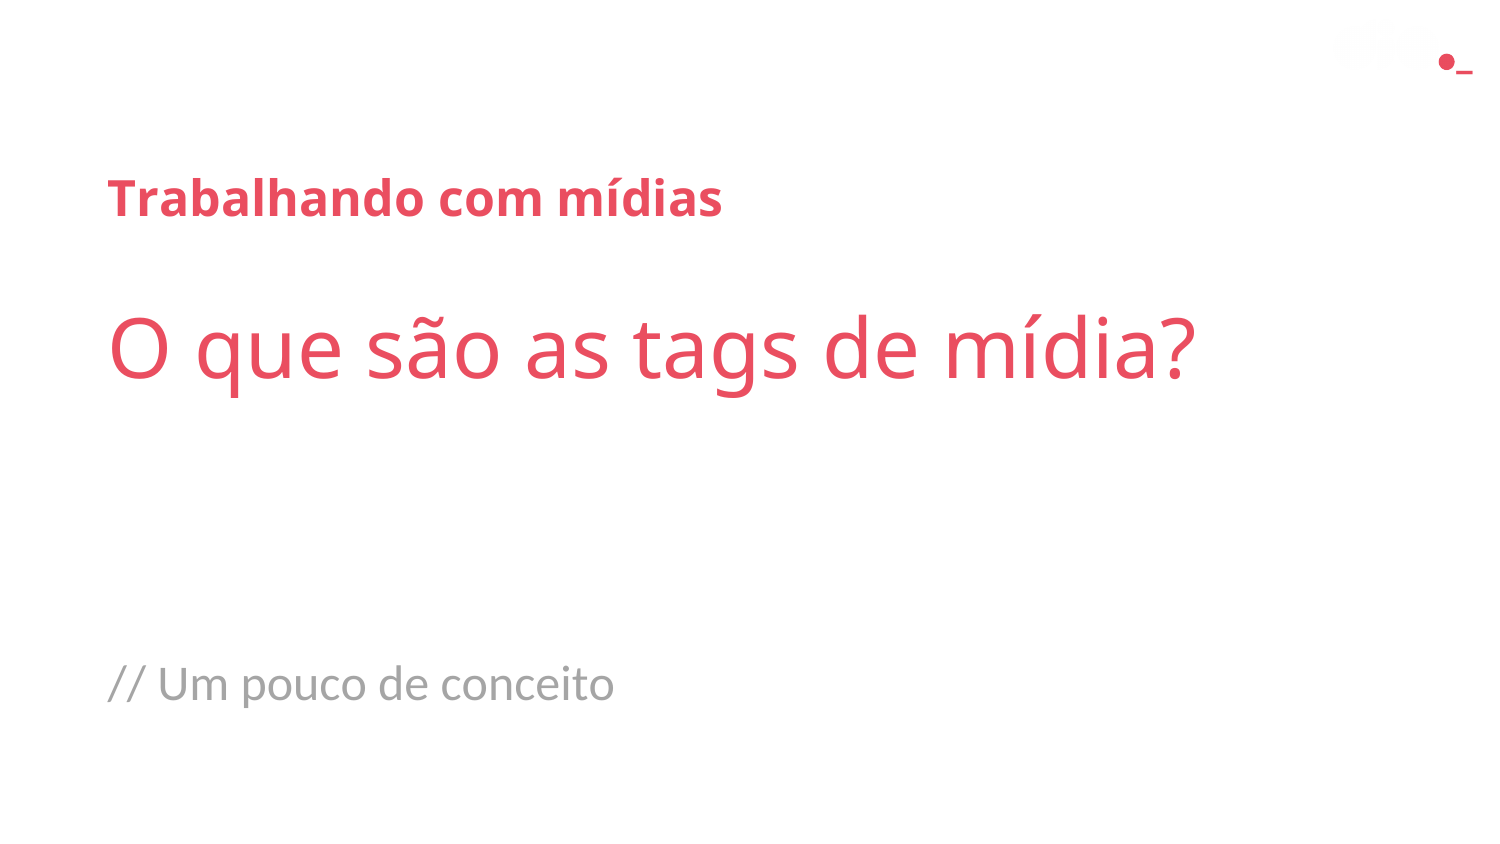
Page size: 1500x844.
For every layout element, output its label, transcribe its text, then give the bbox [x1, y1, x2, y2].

text_box // Um pouco de conceito [92, 635, 1309, 701]
text_box Trabalhando com mídias [92, 142, 1309, 223]
text_box O que são as tags de mídia? [92, 264, 1309, 431]
picture [1333, 19, 1473, 75]
